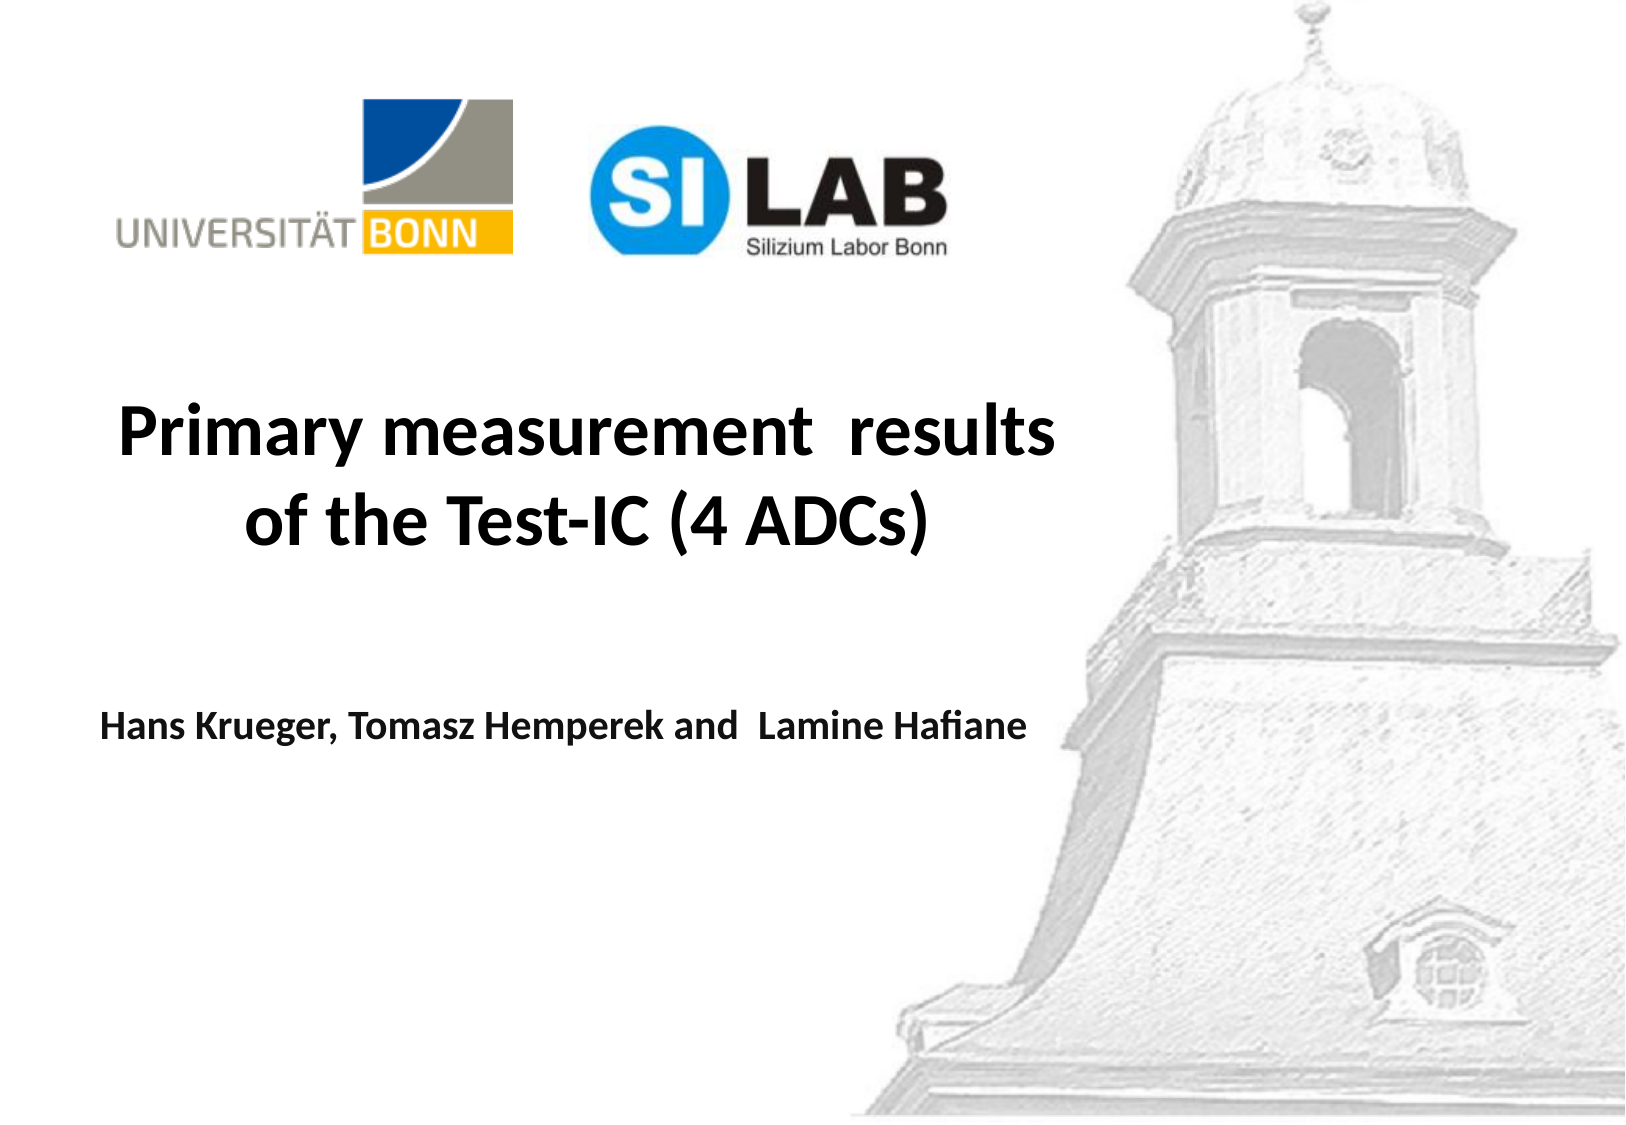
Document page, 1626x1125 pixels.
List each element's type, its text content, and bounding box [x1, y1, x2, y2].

picture [0, 0, 1626, 1125]
title Primary measurement results of the Test-IC (4 ADCs) [80, 373, 1096, 561]
list Hans Krueger, Tomasz Hemperek and Lamine Hafiane [30, 690, 1108, 841]
